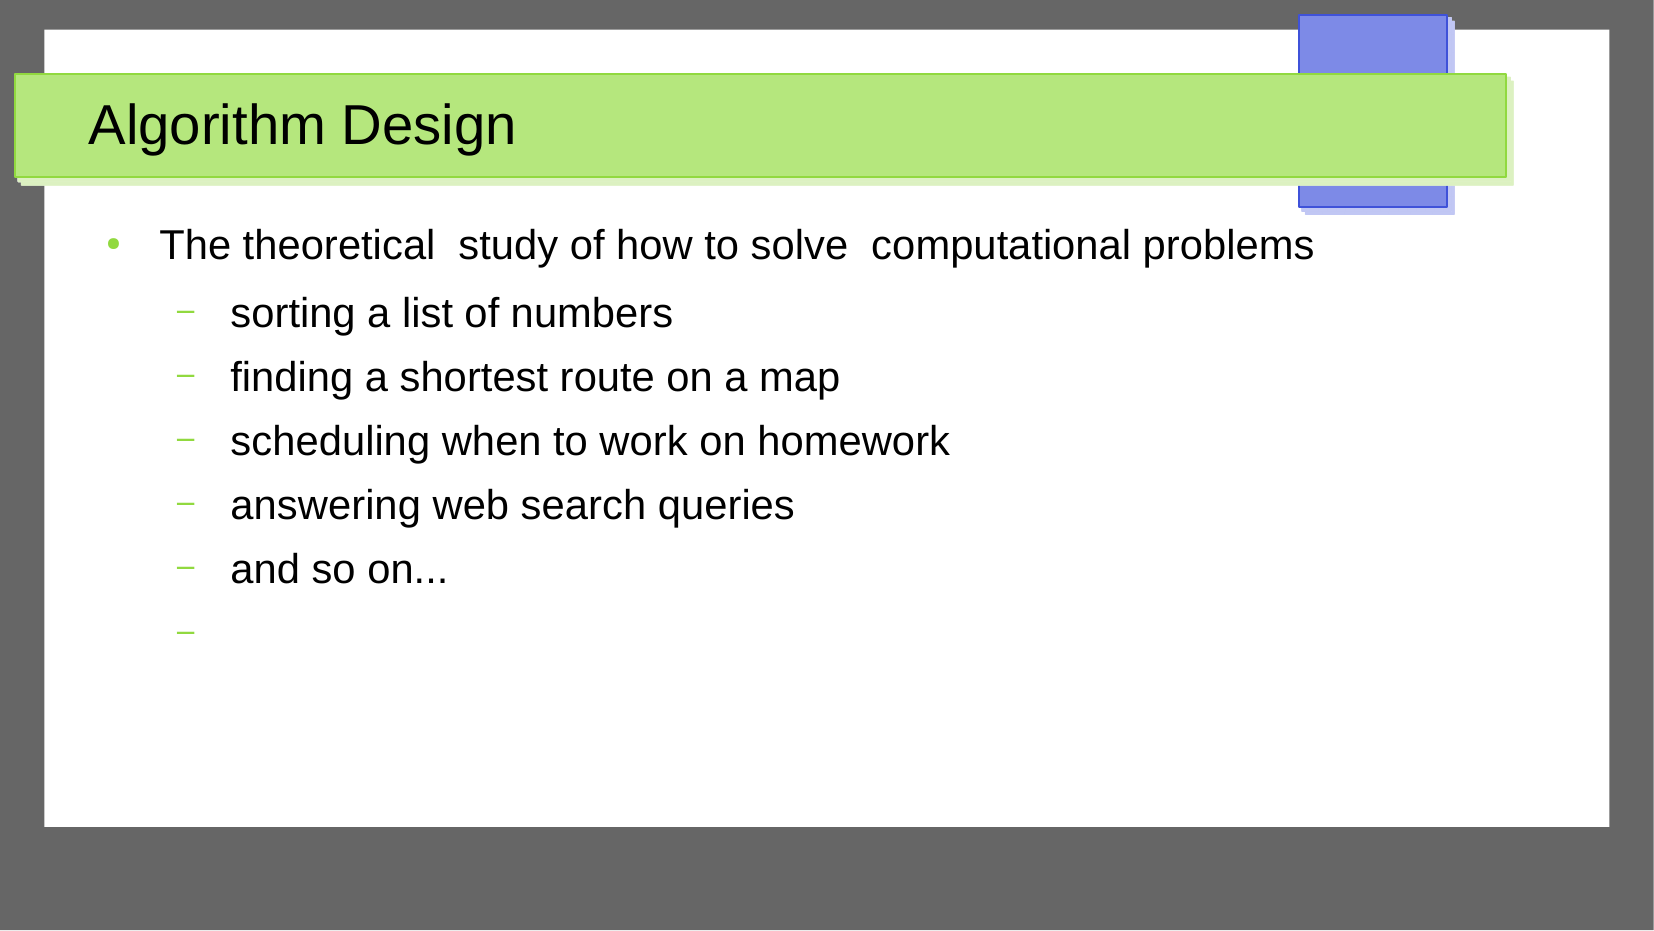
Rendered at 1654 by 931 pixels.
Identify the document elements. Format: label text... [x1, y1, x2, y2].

list The theoretical study of how to solve computational problems sorting a list of numbers finding a shortest route on a map scheduling when to work on homework answering web search queries and so on... [88, 221, 1565, 813]
title Algorithm Design [88, 73, 1506, 178]
